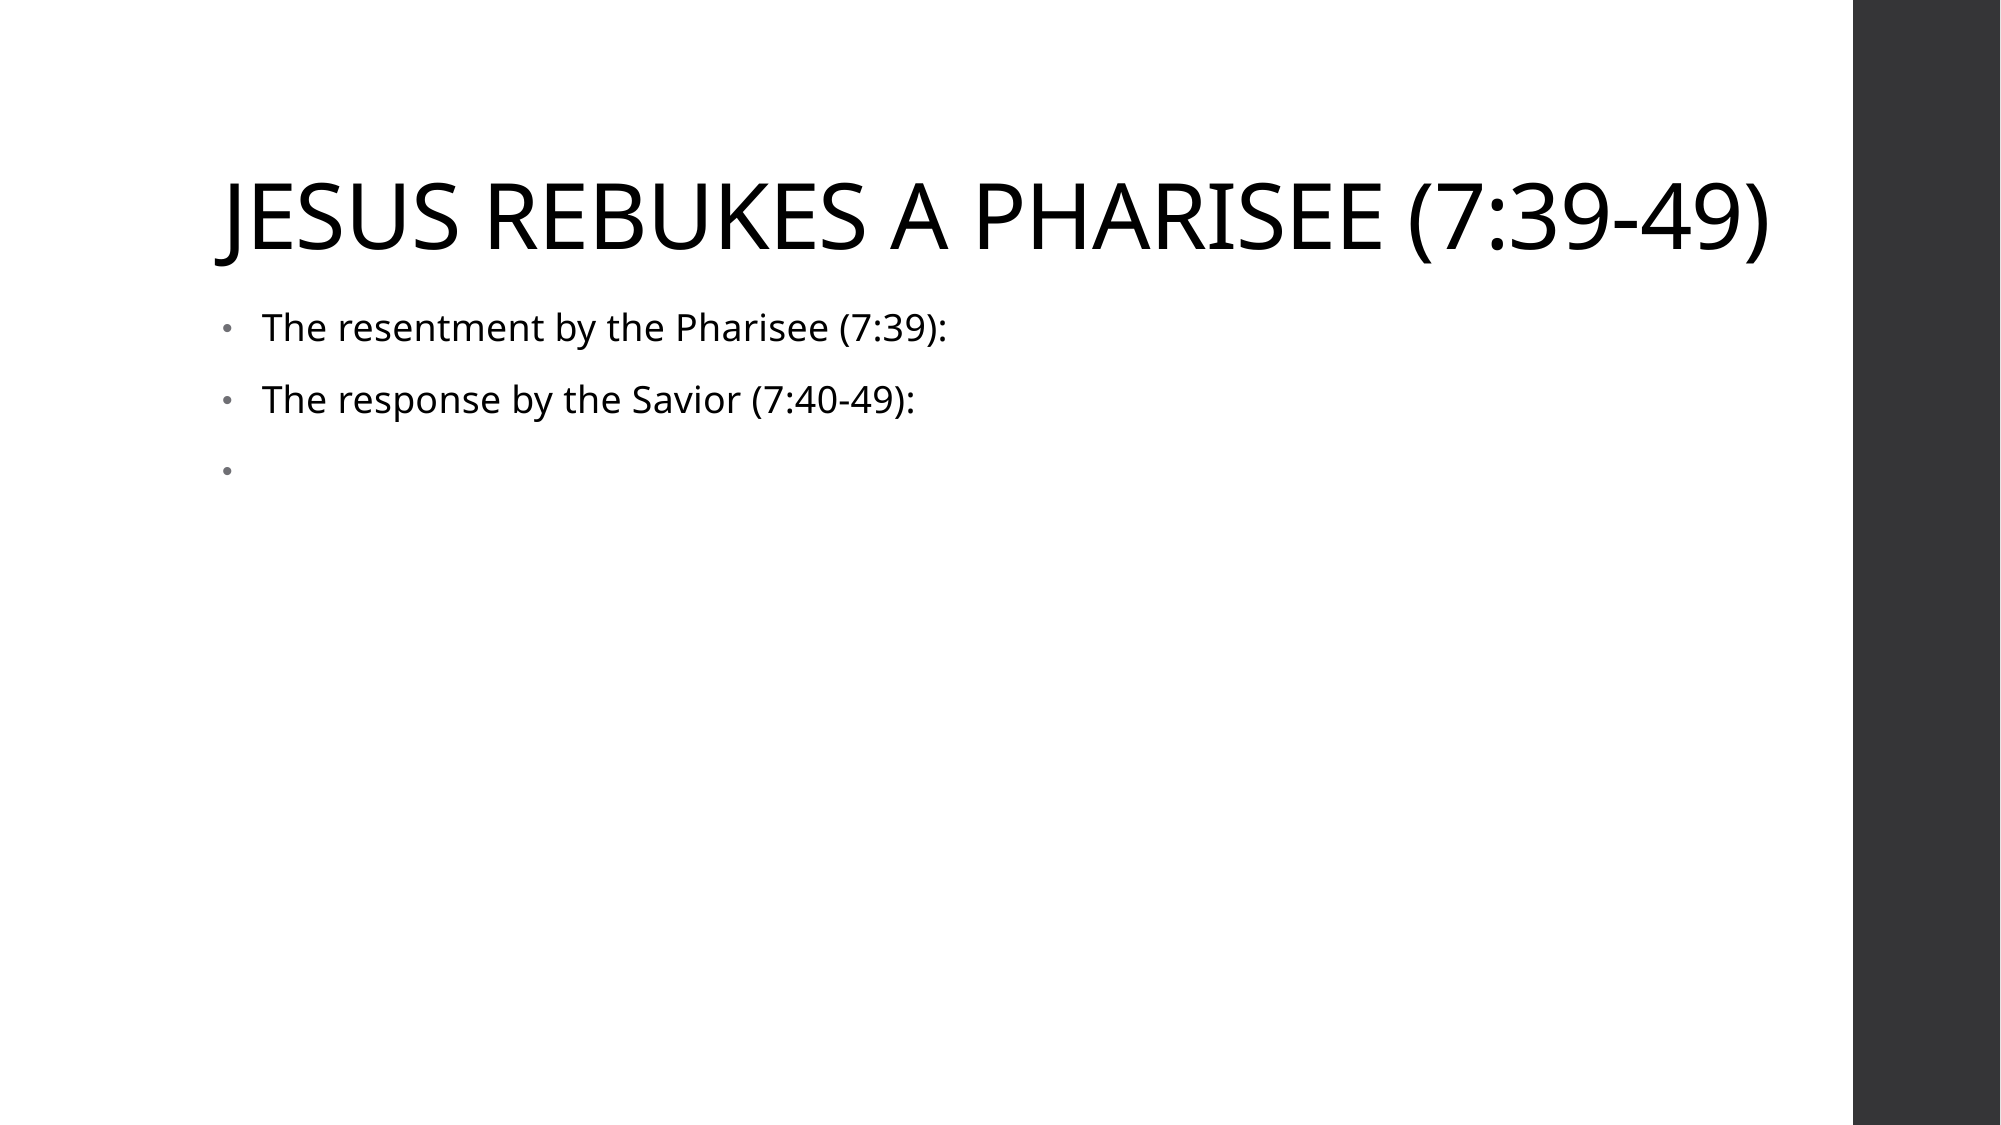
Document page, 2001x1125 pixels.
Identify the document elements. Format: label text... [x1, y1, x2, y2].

list The resentment by the Pharisee (7:39): The response by the Savior (7:40-49): [206, 299, 1617, 1014]
title JESUS REBUKES A PHARISEE (7:39-49) [206, 60, 1797, 278]
